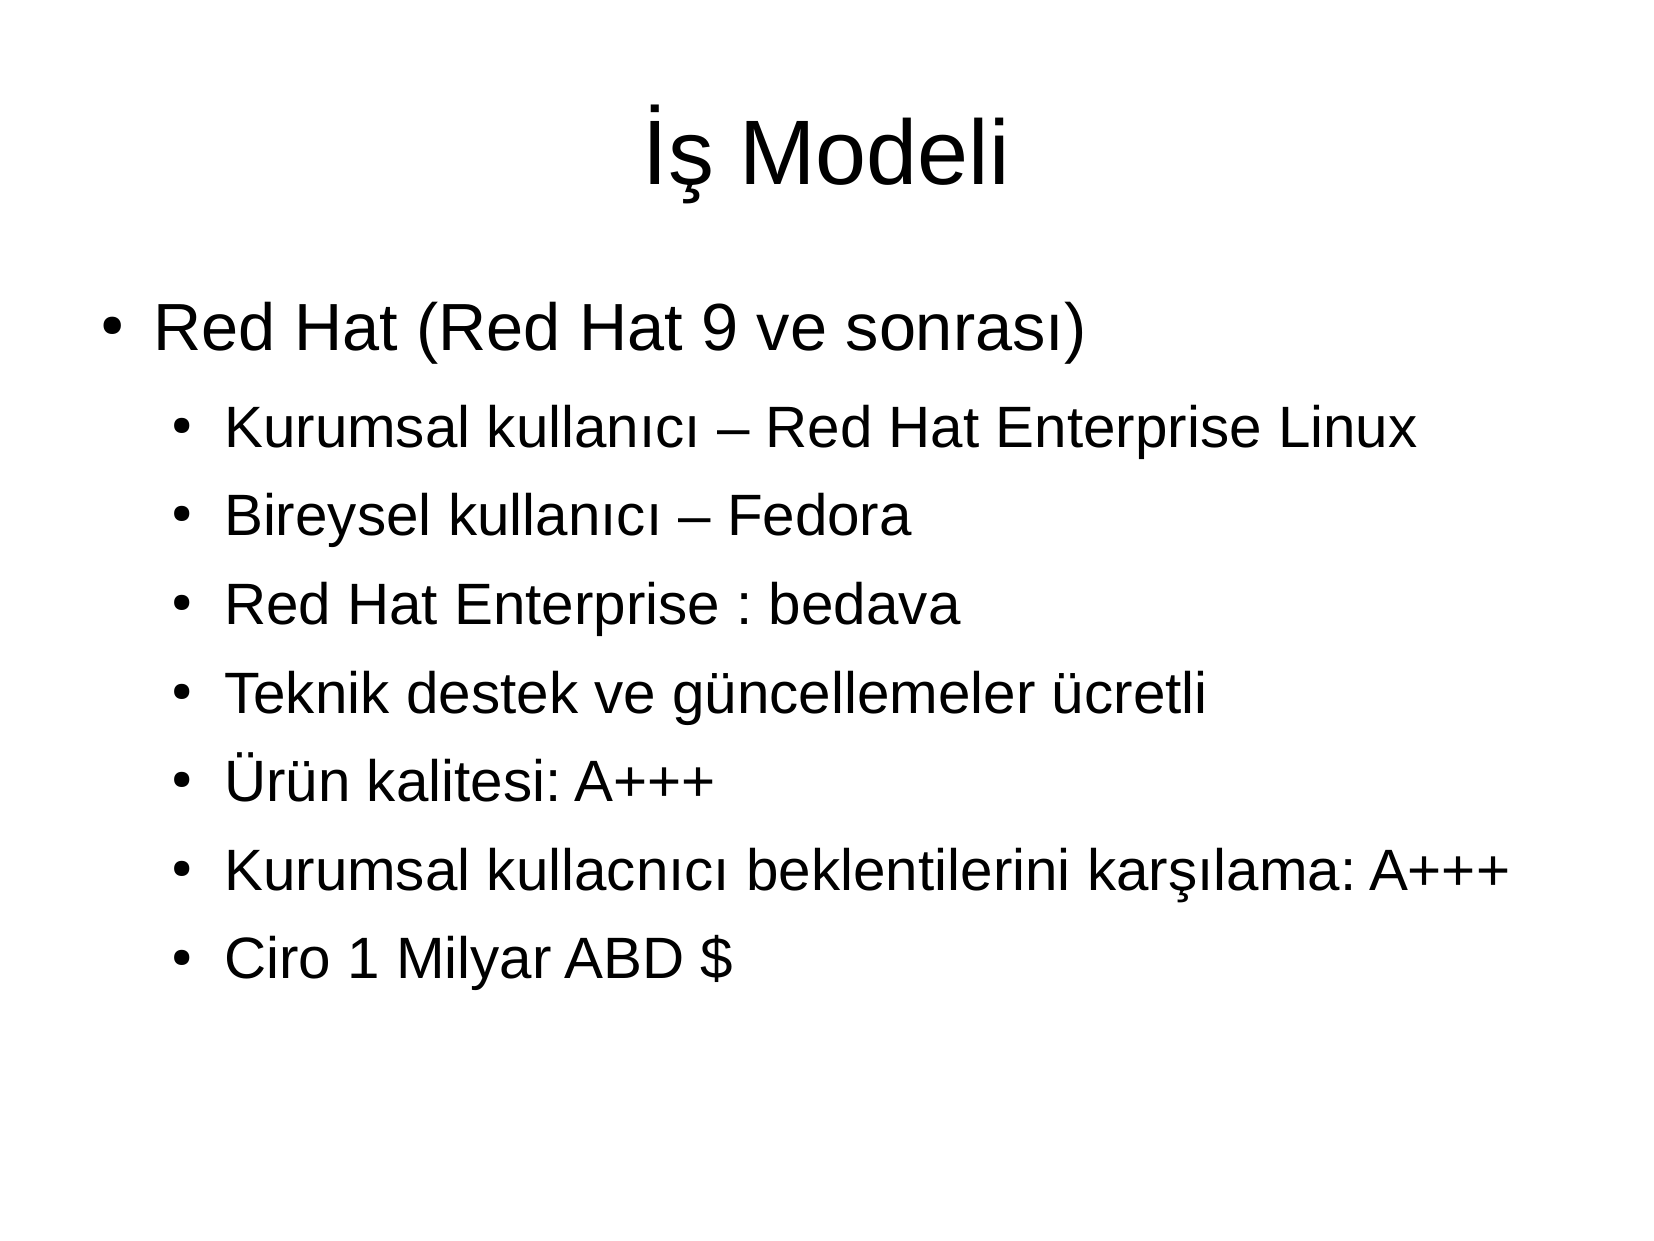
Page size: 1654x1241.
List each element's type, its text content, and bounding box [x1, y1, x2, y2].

list Red Hat (Red Hat 9 ve sonrası) Kurumsal kullanıcı – Red Hat Enterprise Linux Bireysel kullanıcı – Fedora Red Hat Enterprise : bedava Teknik destek ve güncellemeler ücretli Ürün kalitesi: A+++ Kurumsal kullacnıcı beklentilerini karşılama: A+++ Ciro 1 Milyar ABD $ [82, 290, 1571, 1109]
title İş Modeli [82, 49, 1571, 257]
